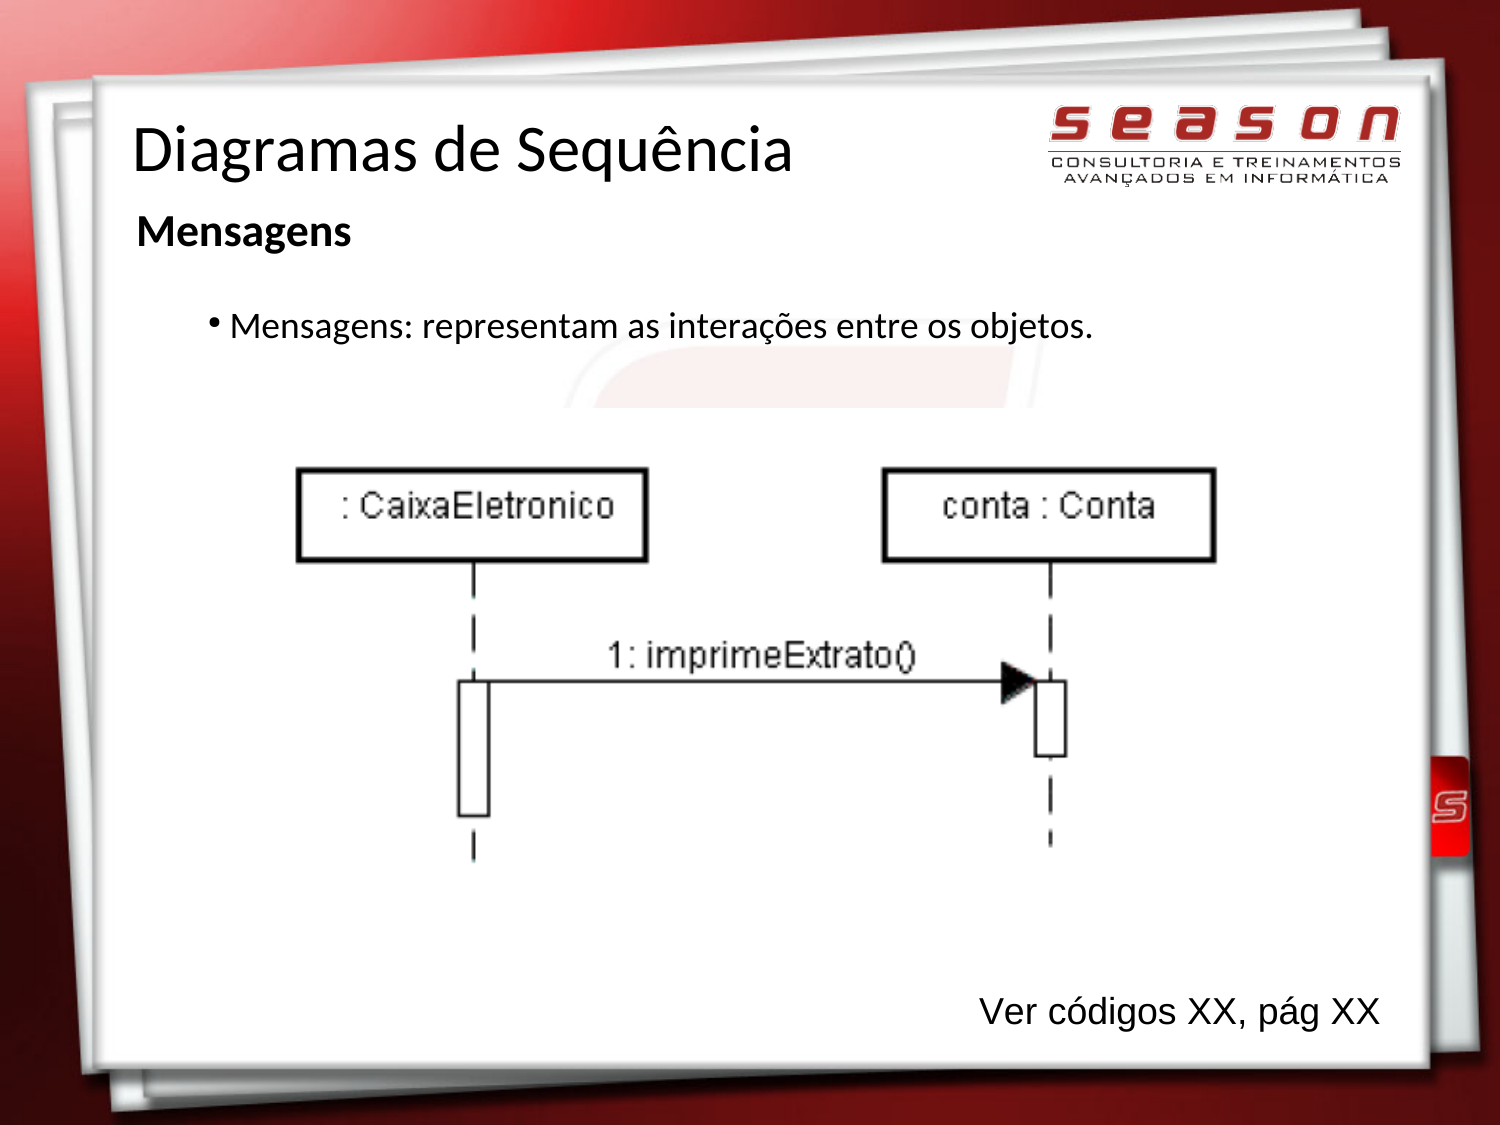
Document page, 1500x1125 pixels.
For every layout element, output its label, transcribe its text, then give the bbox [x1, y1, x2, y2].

picture [0, 0, 1500, 1125]
text_box Mensagens [119, 200, 1240, 256]
text_box Ver códigos XX, pág XX [708, 979, 1396, 1040]
text_box Mensagens: representam as interações entre os objetos. [207, 281, 1328, 367]
title Diagramas de Sequência [118, 33, 1394, 257]
